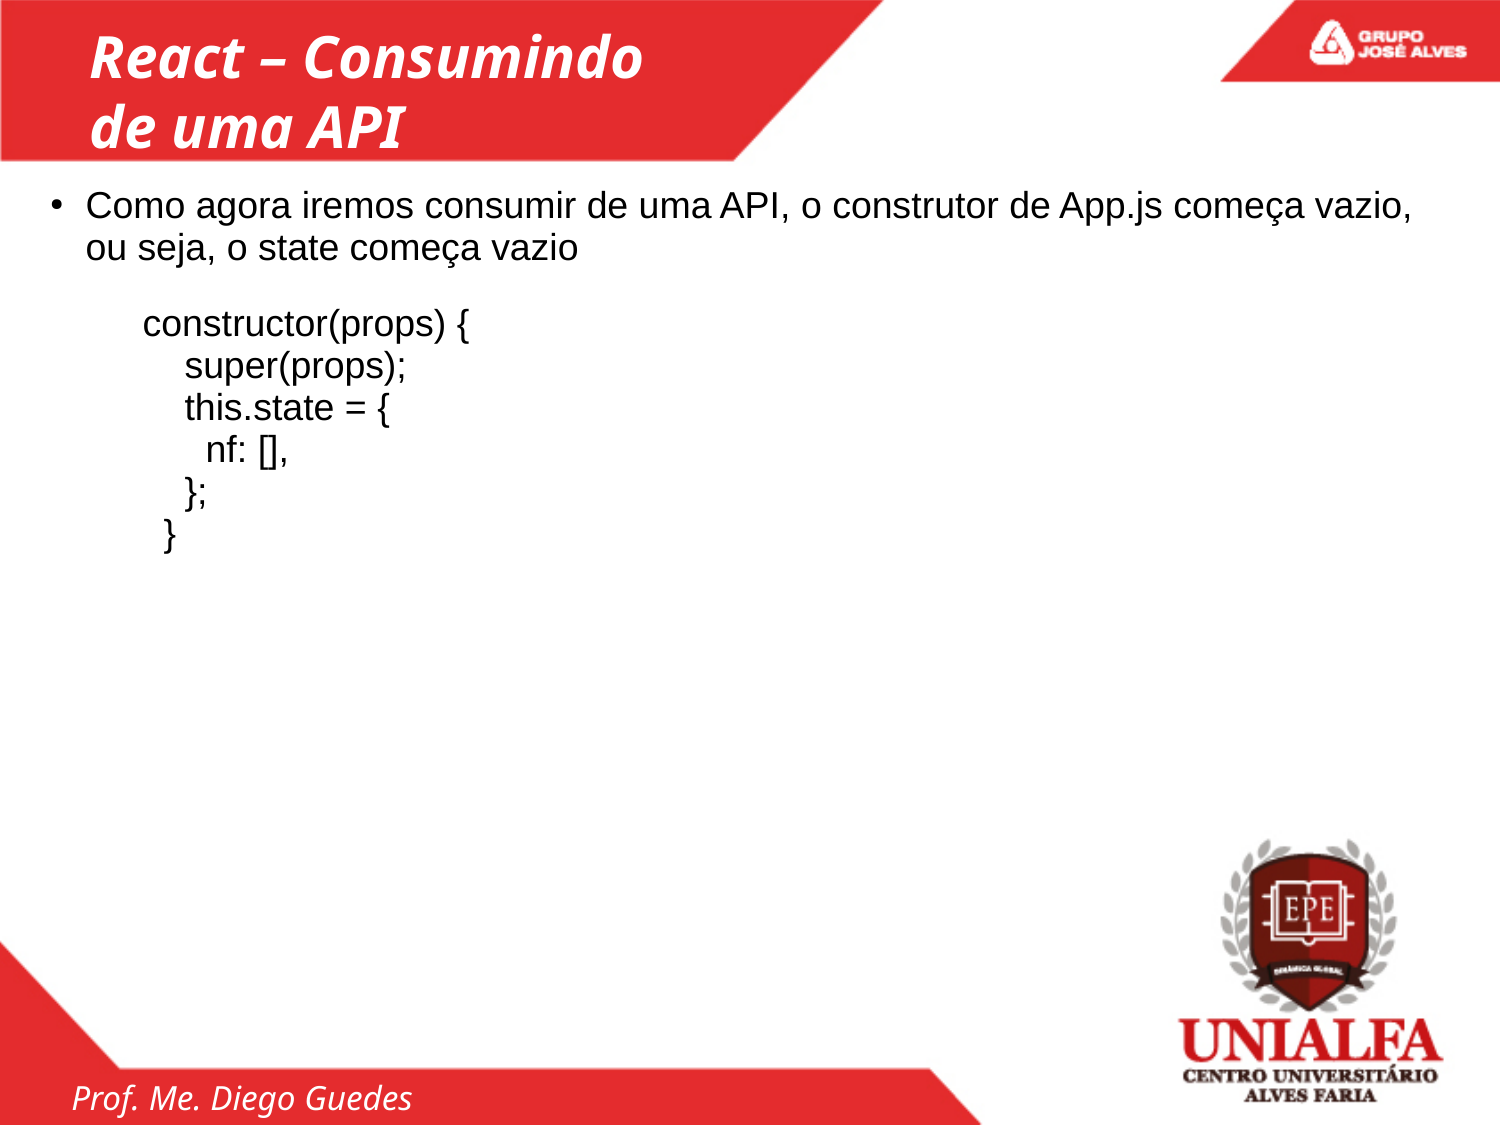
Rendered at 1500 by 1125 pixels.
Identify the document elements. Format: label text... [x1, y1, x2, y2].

text_box Como agora iremos consumir de uma API, o construtor de App.js começa vazio, ou seja, o state começa vazio [35, 177, 1453, 990]
picture [0, 0, 1500, 1125]
text_box constructor(props) { super(props); this.state = { nf: [], }; } [127, 295, 520, 563]
text_box Prof. Me. Diego Guedes [56, 1070, 711, 1125]
text_box React – Consumindo de uma API [75, 12, 740, 168]
